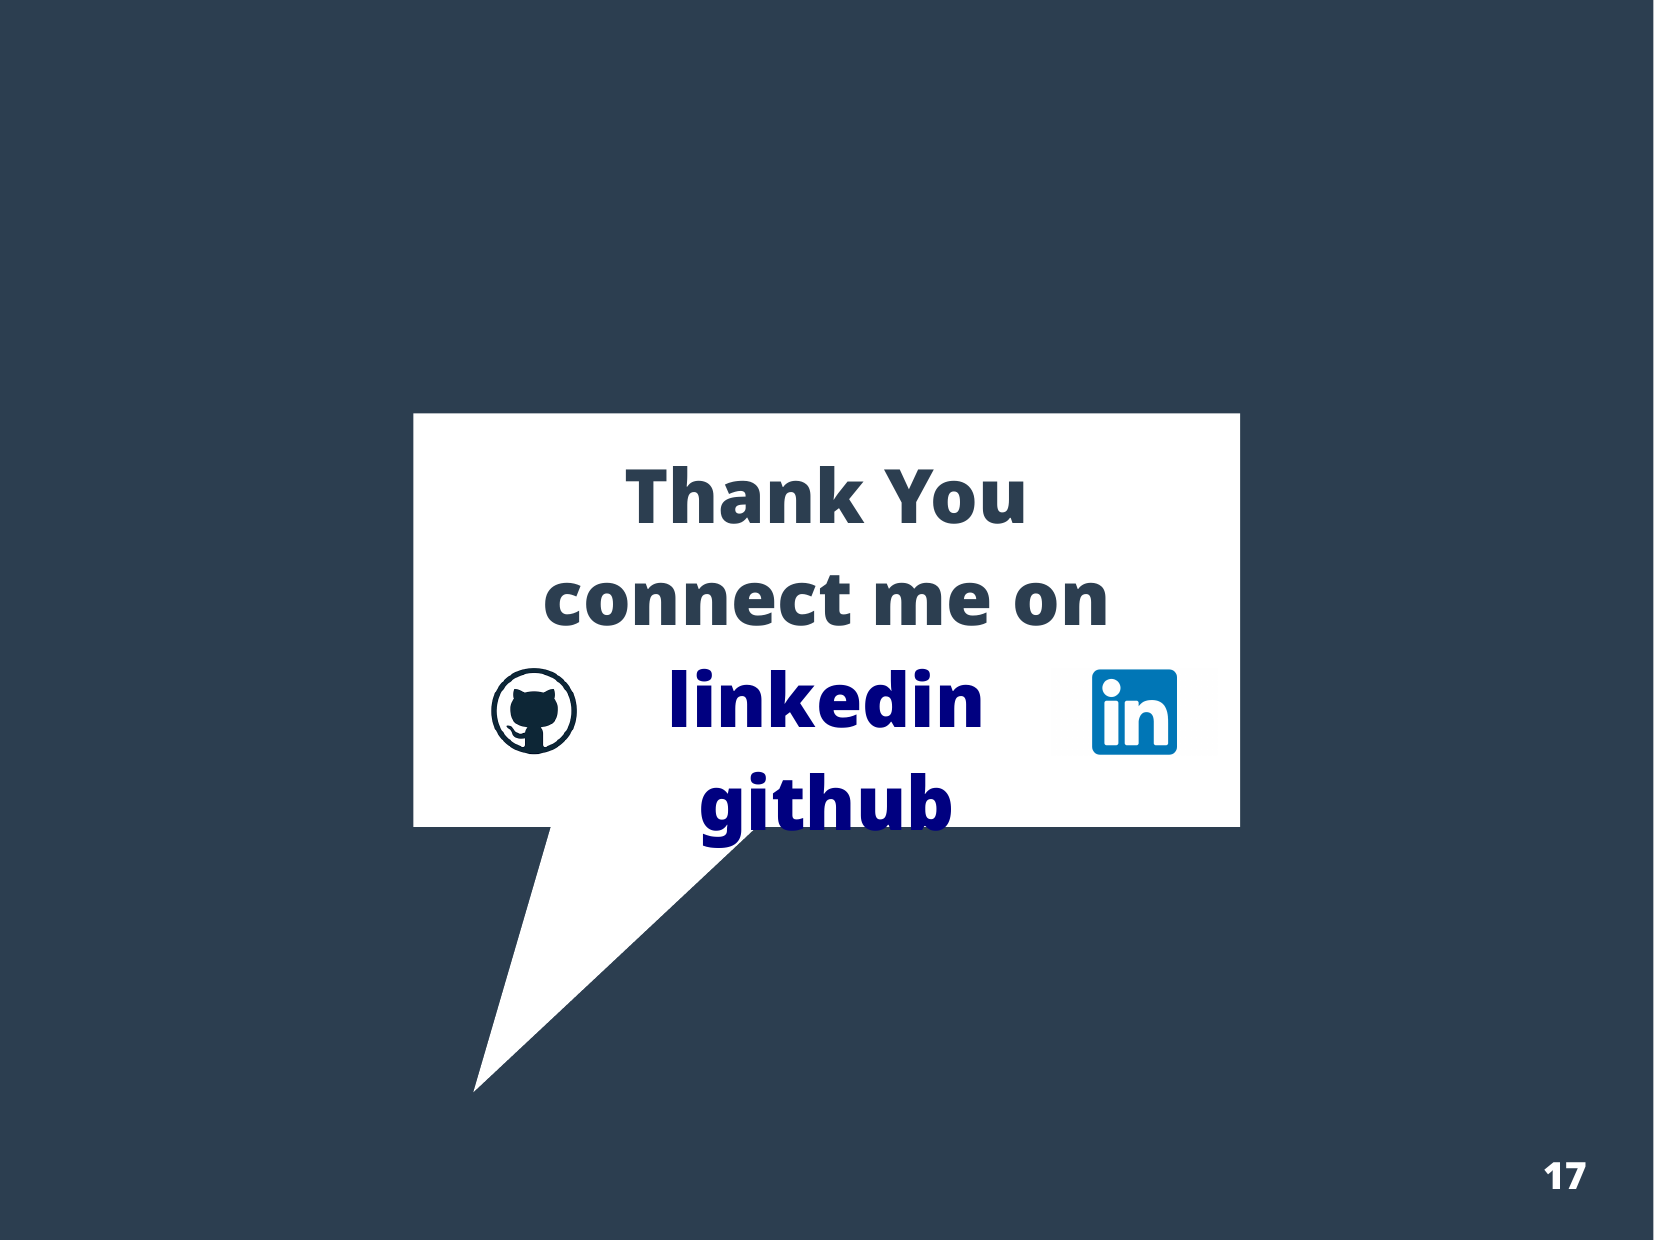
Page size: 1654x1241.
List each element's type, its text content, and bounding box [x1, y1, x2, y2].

picture [1051, 668, 1218, 756]
picture [460, 661, 608, 760]
title Thank You connect me on linkedin github [442, 442, 1211, 798]
